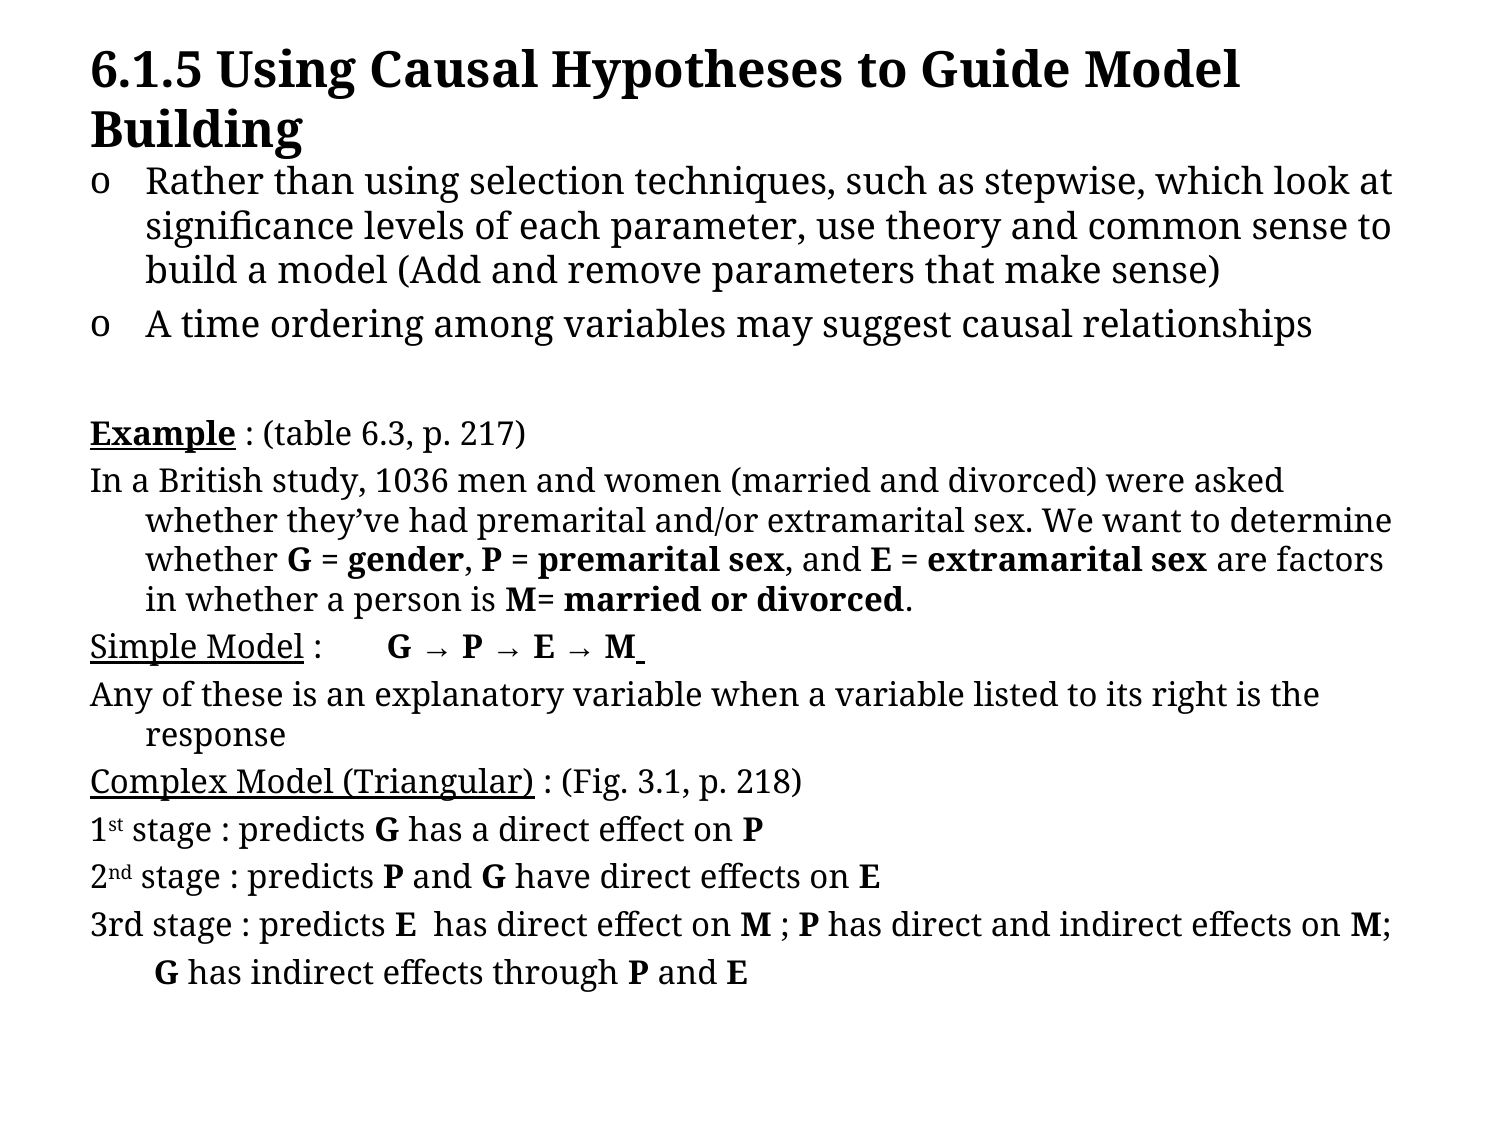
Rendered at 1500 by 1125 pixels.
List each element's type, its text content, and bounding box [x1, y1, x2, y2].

list Rather than using selection techniques, such as stepwise, which look at significance levels of each parameter, use theory and common sense to build a model (Add and remove parameters that make sense) A time ordering among variables may suggest causal relationships Example : (table 6.3, p. 217) In a British study, 1036 men and women (married and divorced) were asked whether they’ve had premarital and/or extramarital sex. We want to determine whether G = gender, P = premarital sex, and E = extramarital sex are factors in whether a person is M= married or divorced. Simple Model : G → P → E → M Any of these is an explanatory variable when a variable listed to its right is the response Complex Model (Triangular) : (Fig. 3.1, p. 218) 1st stage : predicts G has a direct effect on P 2nd stage : predicts P and G have direct effects on E 3rd stage : predicts E has direct effect on M ; P has direct and indirect effects on M; G has indirect effects through P and E [75, 166, 1426, 1005]
title 6.1.5 Using Causal Hypotheses to Guide Model Building [75, 29, 1426, 166]
